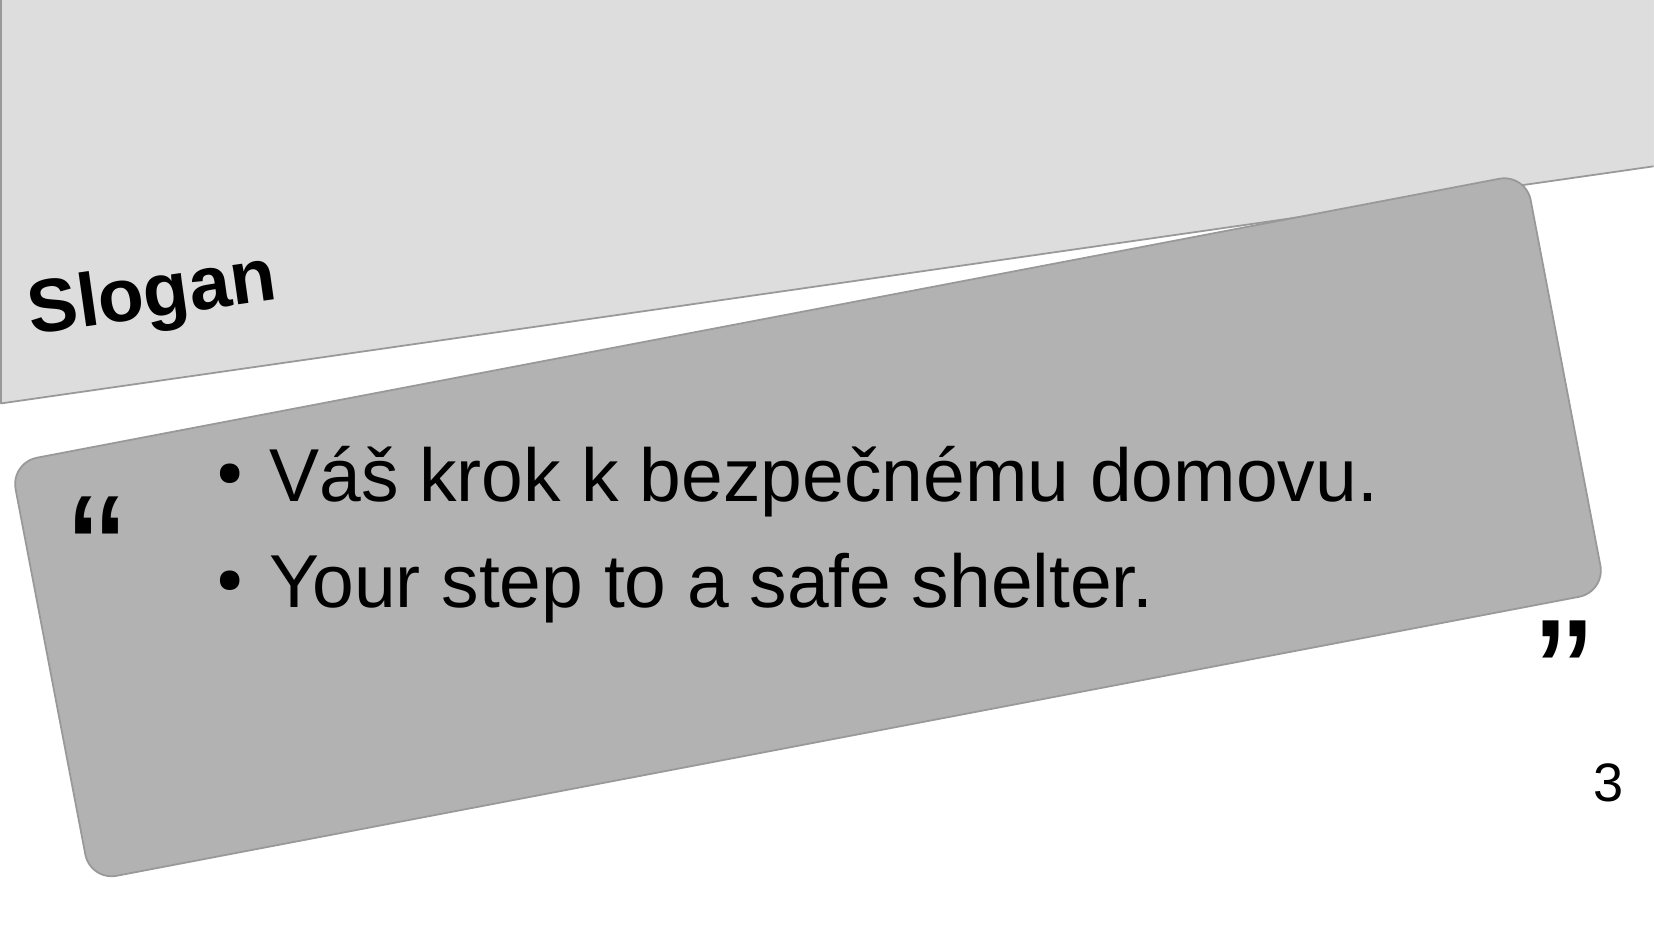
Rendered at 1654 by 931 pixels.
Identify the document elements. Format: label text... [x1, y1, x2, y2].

title Slogan [16, 21, 1501, 387]
list Váš krok k bezpečnému domovu. Your step to a safe shelter. [198, 433, 1654, 788]
